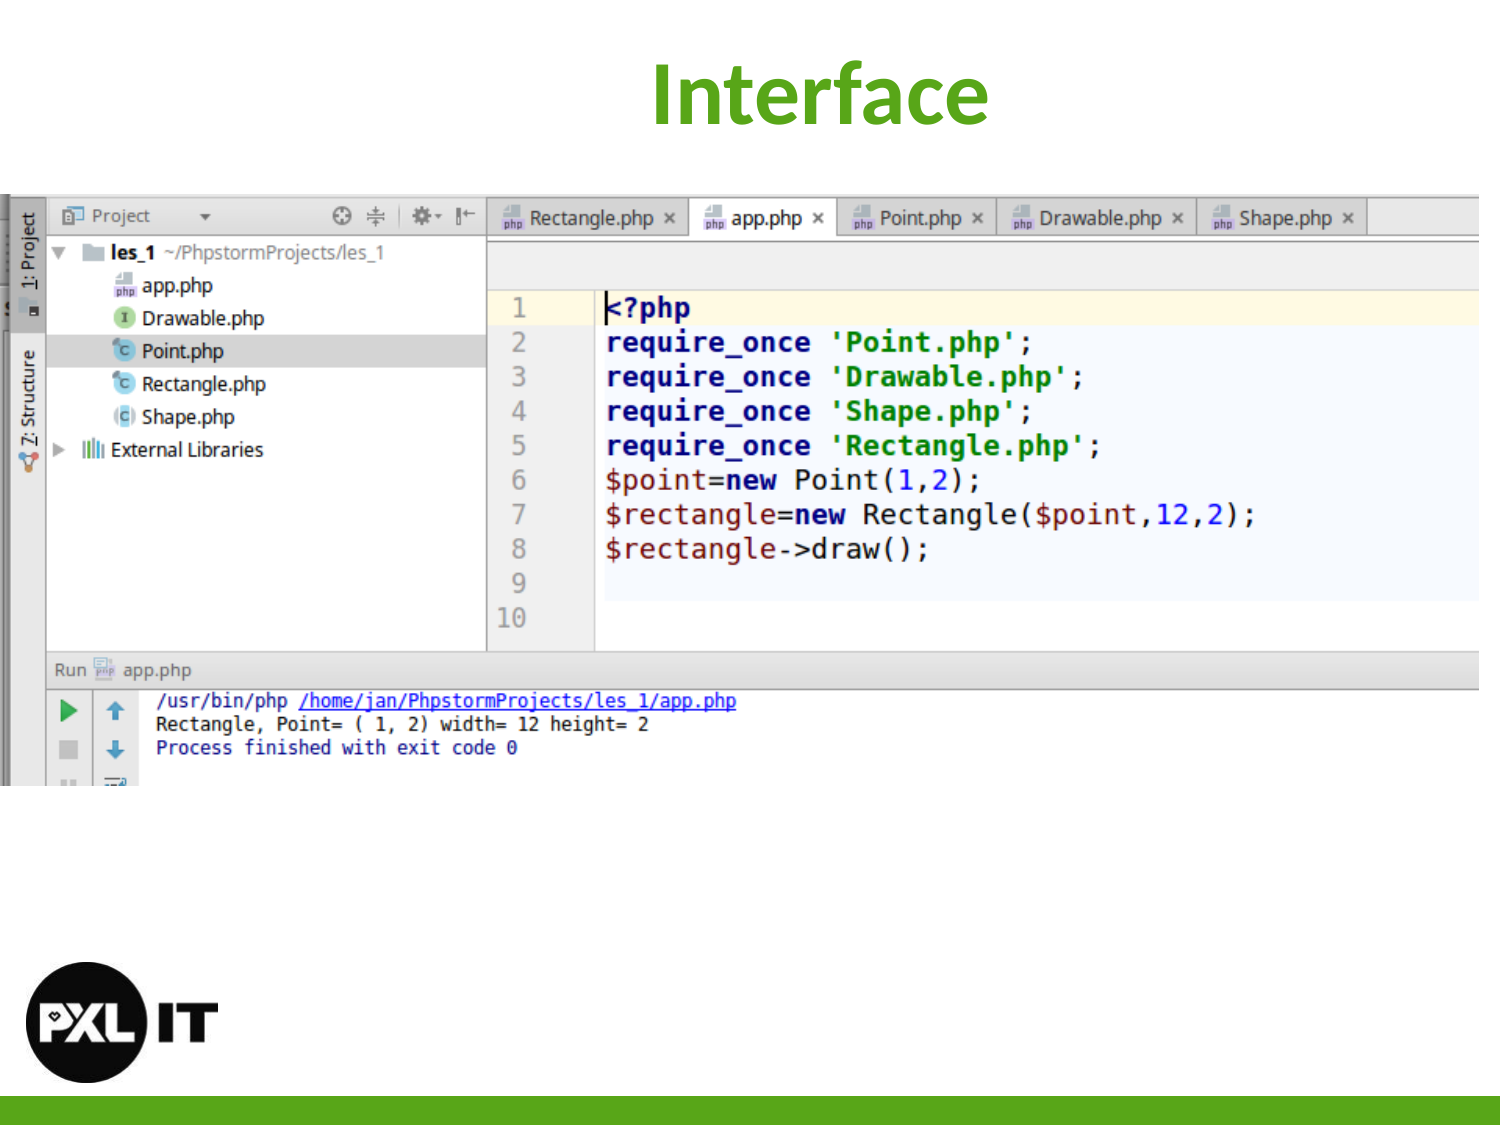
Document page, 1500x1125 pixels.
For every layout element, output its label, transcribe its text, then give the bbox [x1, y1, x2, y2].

picture [0, 194, 1479, 786]
text_box Interface [201, 24, 1440, 151]
picture [26, 962, 218, 1083]
